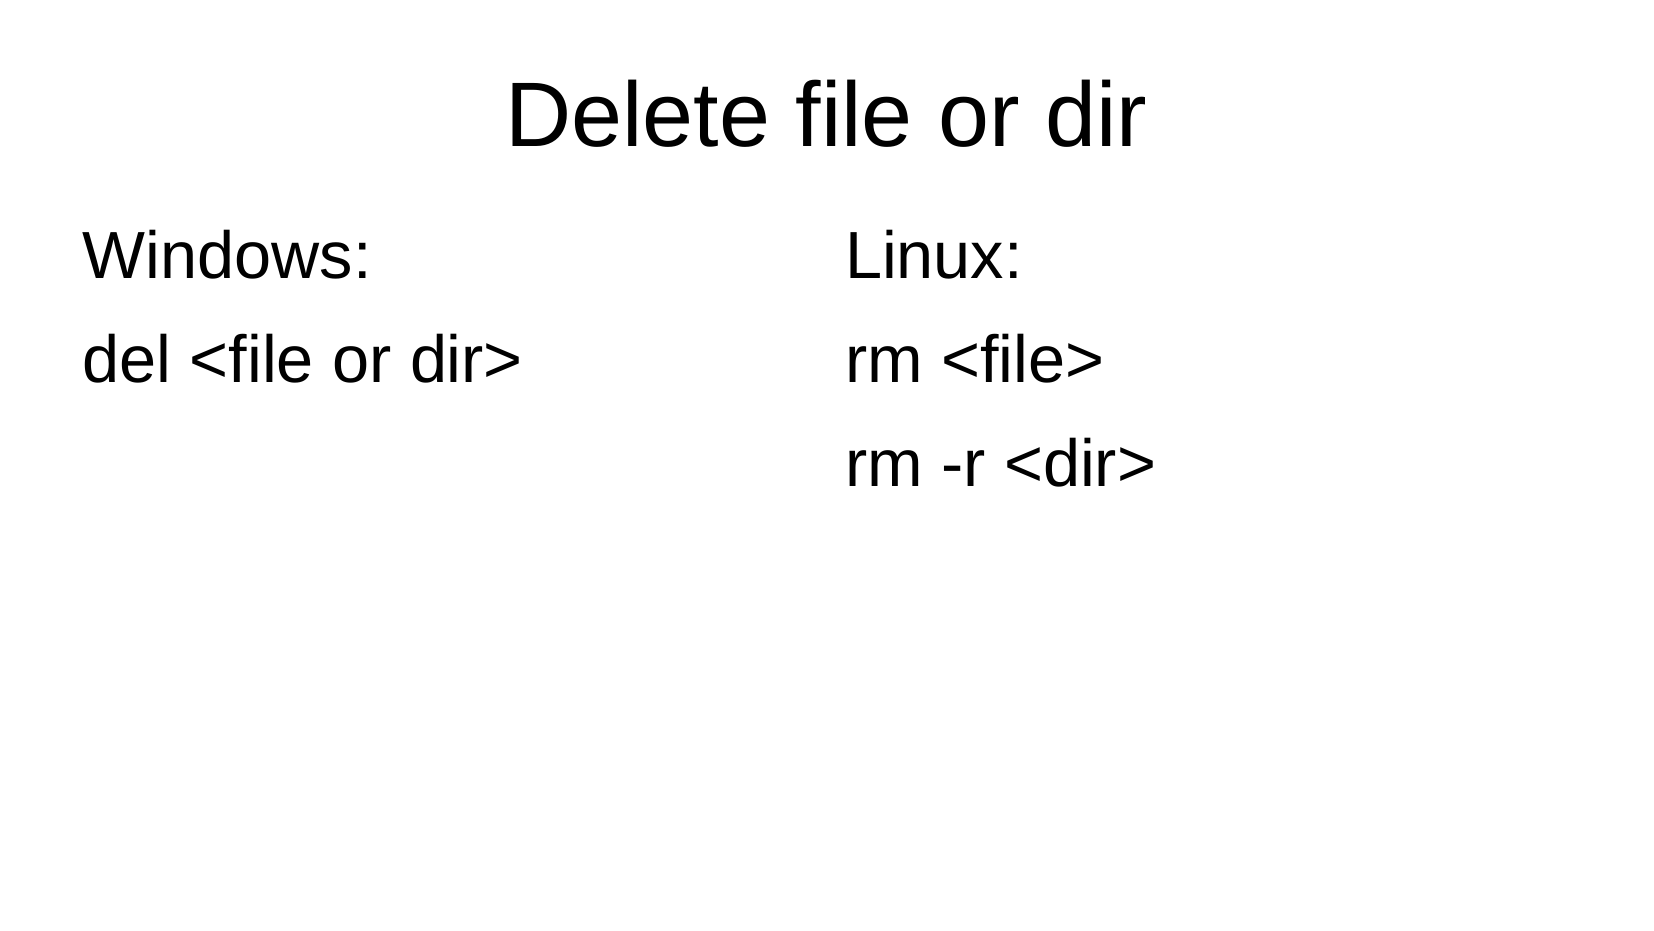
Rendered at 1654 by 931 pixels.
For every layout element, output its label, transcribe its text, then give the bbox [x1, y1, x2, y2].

list Windows: del <file or dir> [82, 217, 809, 758]
list Linux: rm <file> rm -r <dir> [845, 217, 1572, 758]
title Delete file or dir [82, 37, 1571, 193]
